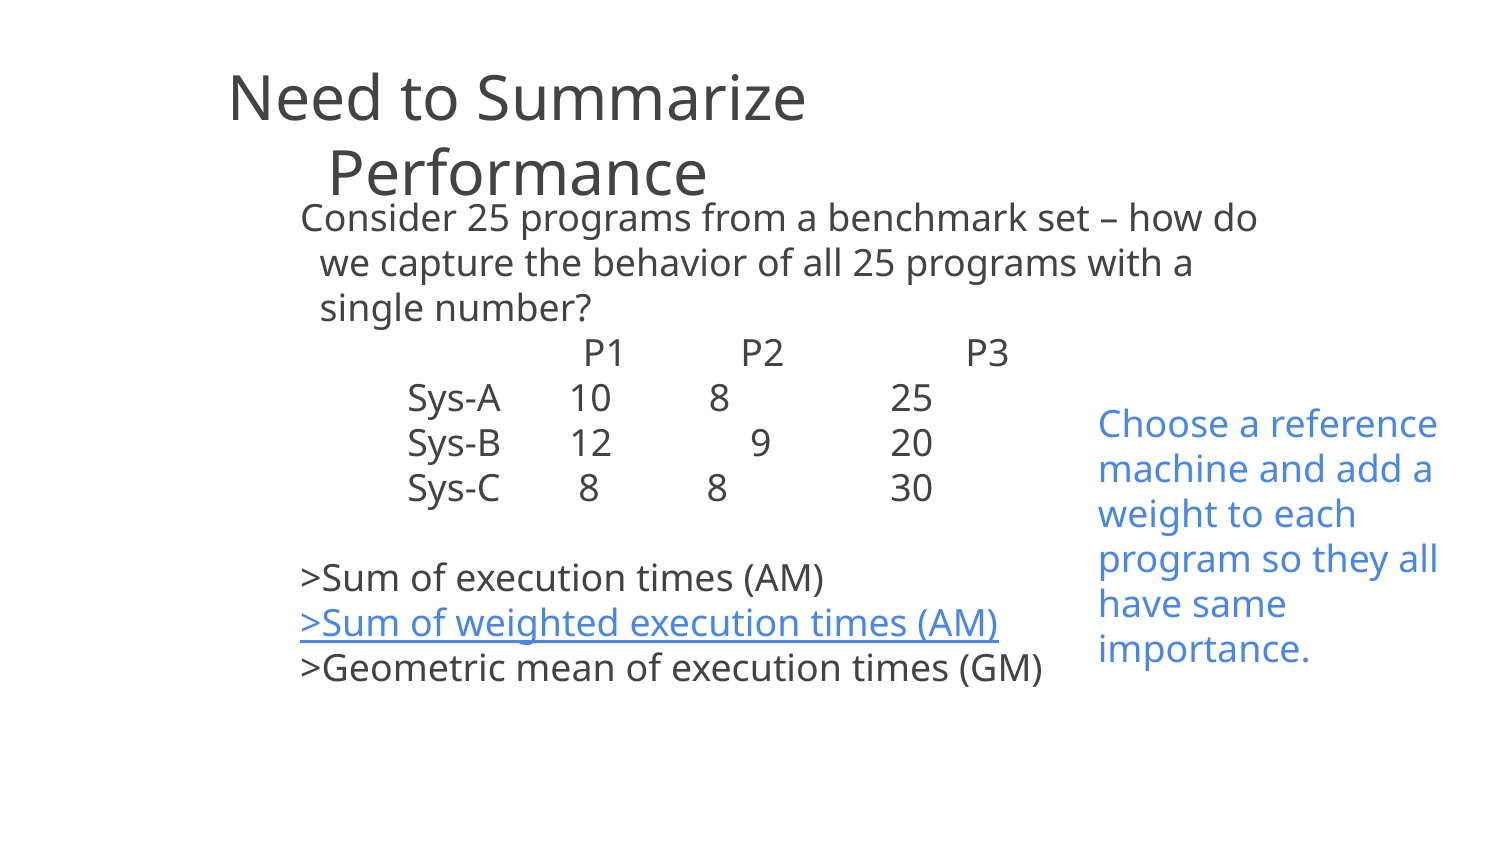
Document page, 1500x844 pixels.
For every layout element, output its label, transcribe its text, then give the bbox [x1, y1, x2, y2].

text_box Choose a reference machine and add a weight to each program so they all have same importance. [1007, 385, 1500, 844]
text_box Consider 25 programs from a benchmark set – how do we capture the behavior of all 25 programs with a single number? P1 P2 P3 Sys-A 10 8 25 Sys-B 12 9 20 Sys-C 8 8 30 >Sum of execution times (AM) >Sum of weighted execution times (AM) >Geometric mean of execution times (GM) [200, 179, 1341, 842]
text_box Need to Summarize Performance [14, 43, 1022, 157]
